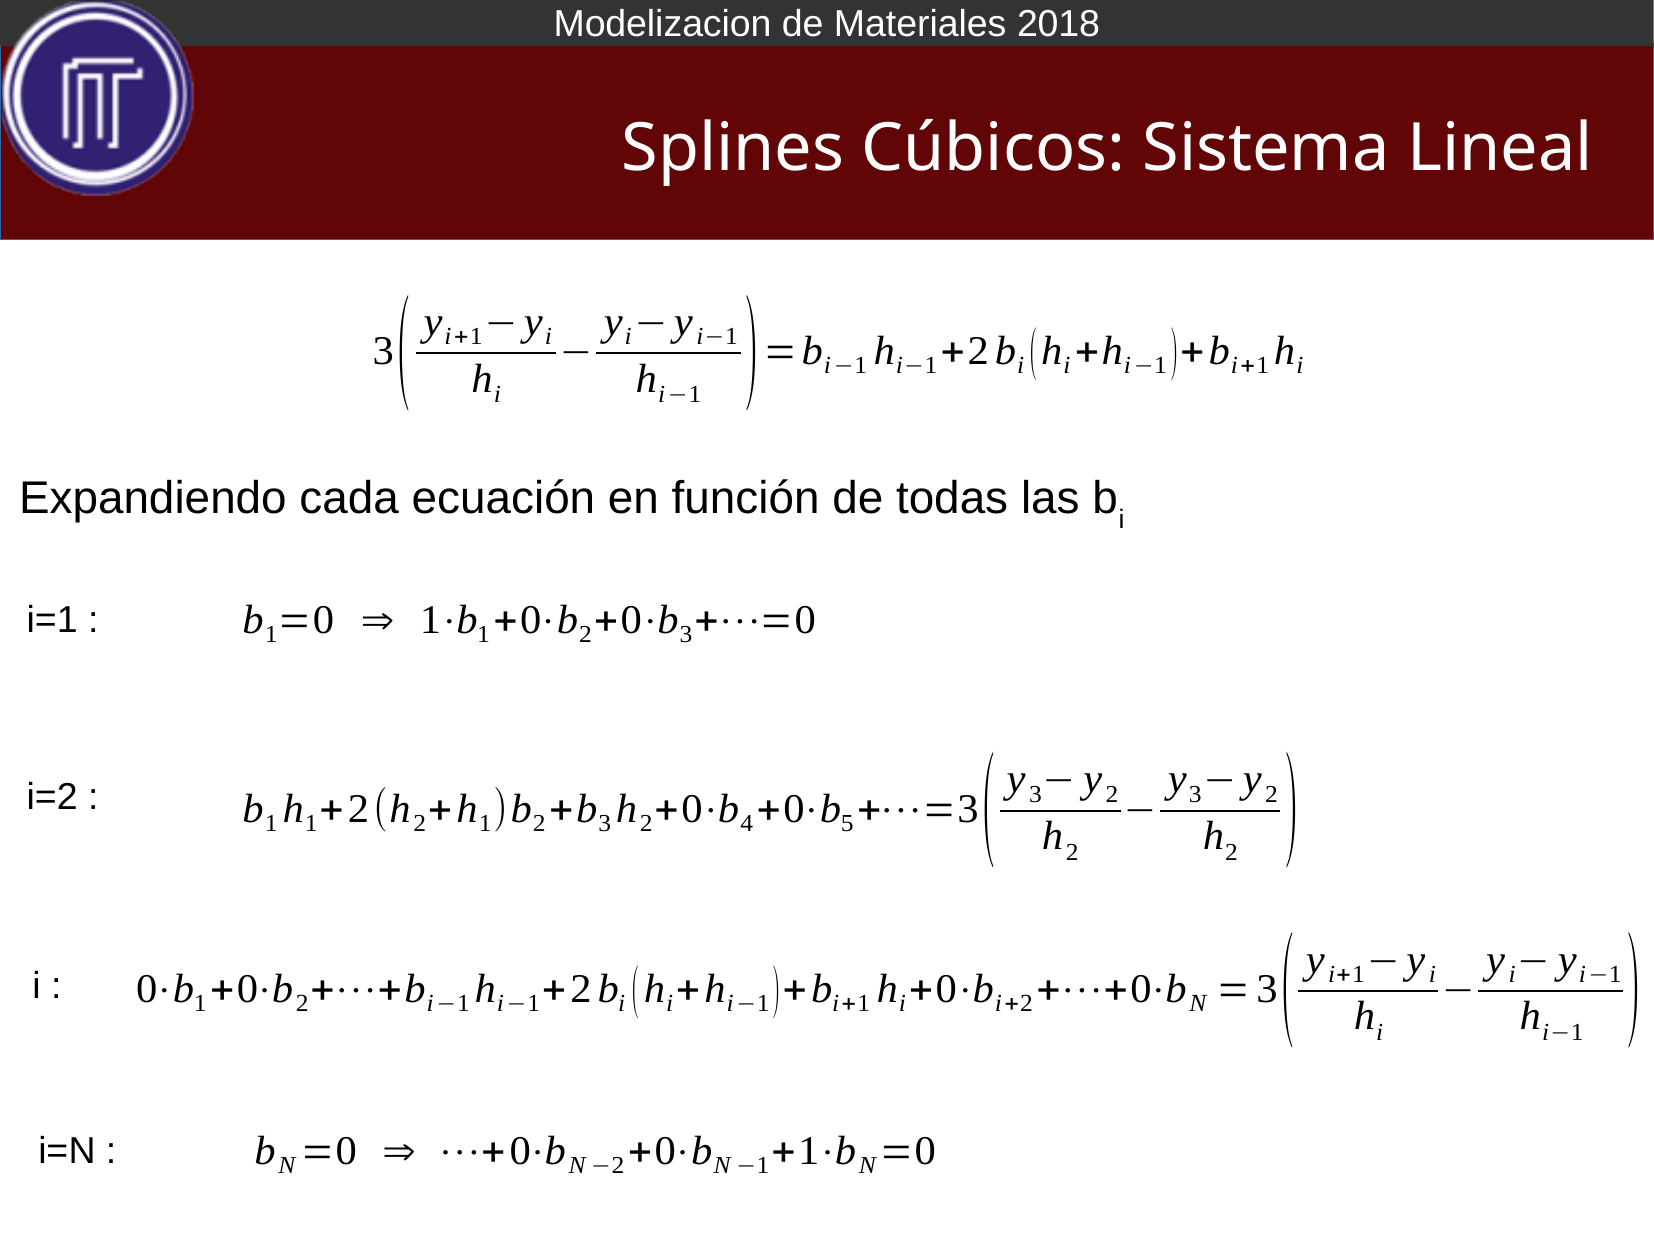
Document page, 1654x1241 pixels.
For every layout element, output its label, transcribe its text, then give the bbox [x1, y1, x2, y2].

chart [236, 750, 1305, 871]
chart [248, 1128, 943, 1180]
picture [0, 0, 194, 196]
chart [236, 596, 823, 649]
text_box Expandiendo cada ecuación en función de todas las bi [4, 464, 1532, 542]
chart [366, 292, 1311, 414]
title Splines Cúbicos: Sistema Lineal [41, 70, 1654, 218]
text_box i=1 : [11, 590, 114, 648]
text_box i : [17, 956, 78, 1014]
text_box i=N : [23, 1122, 133, 1179]
text_box i=2 : [11, 767, 114, 825]
chart [129, 930, 1648, 1052]
